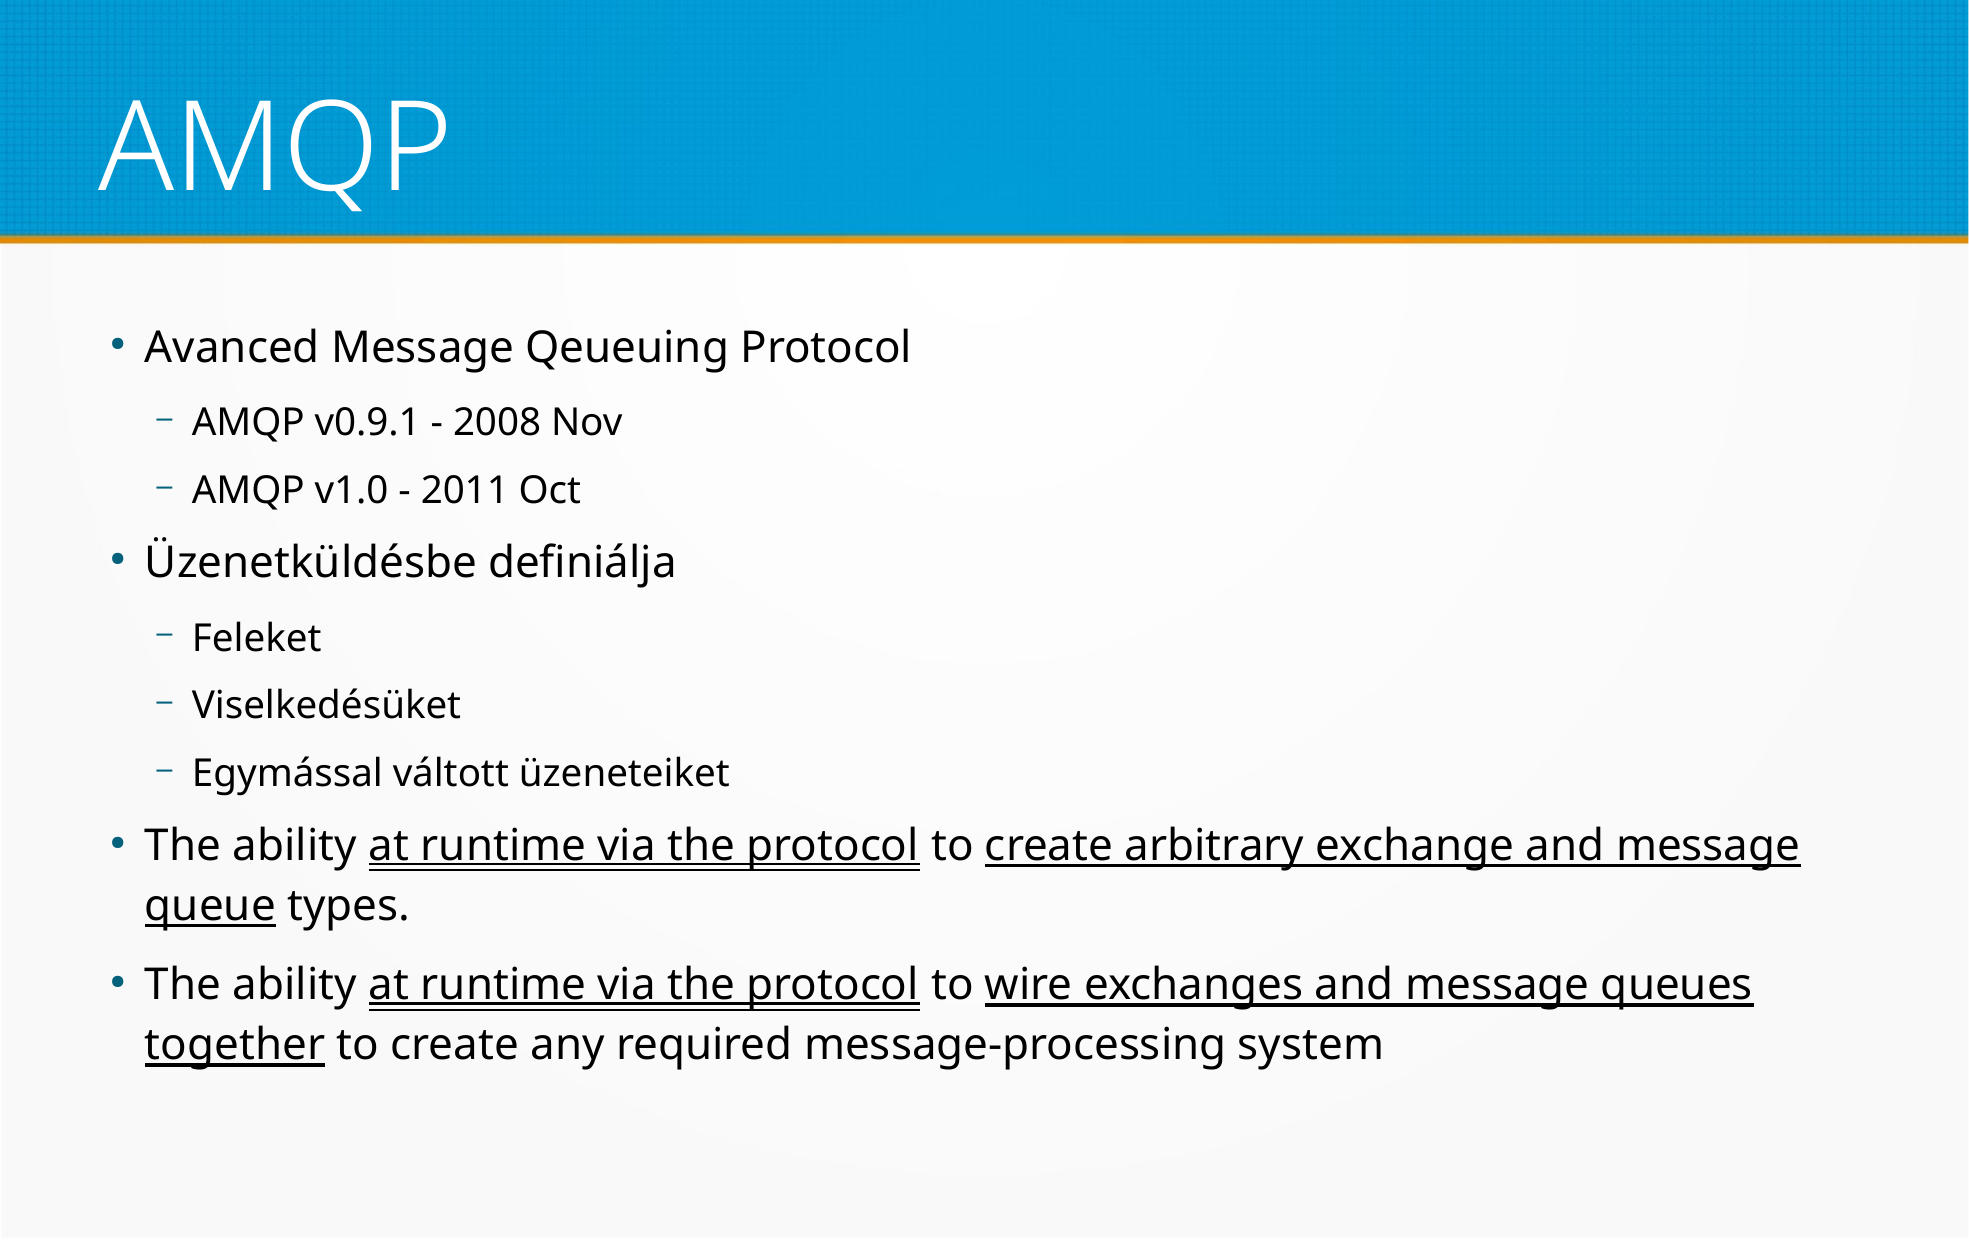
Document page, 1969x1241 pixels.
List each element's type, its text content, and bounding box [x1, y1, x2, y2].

list Avanced Message Qeueuing Protocol AMQP v0.9.1 - 2008 Nov AMQP v1.0 - 2011 Oct Üzenetküldésbe definiálja Feleket Viselkedésüket Egymással váltott üzeneteiket The ability at runtime via the protocol to create arbitrary exchange and message queue types. The ability at runtime via the protocol to wire exchanges and message queues together to create any required message-processing system [98, 315, 1861, 1081]
picture [0, 233, 1969, 1241]
title AMQP [98, 19, 1870, 227]
